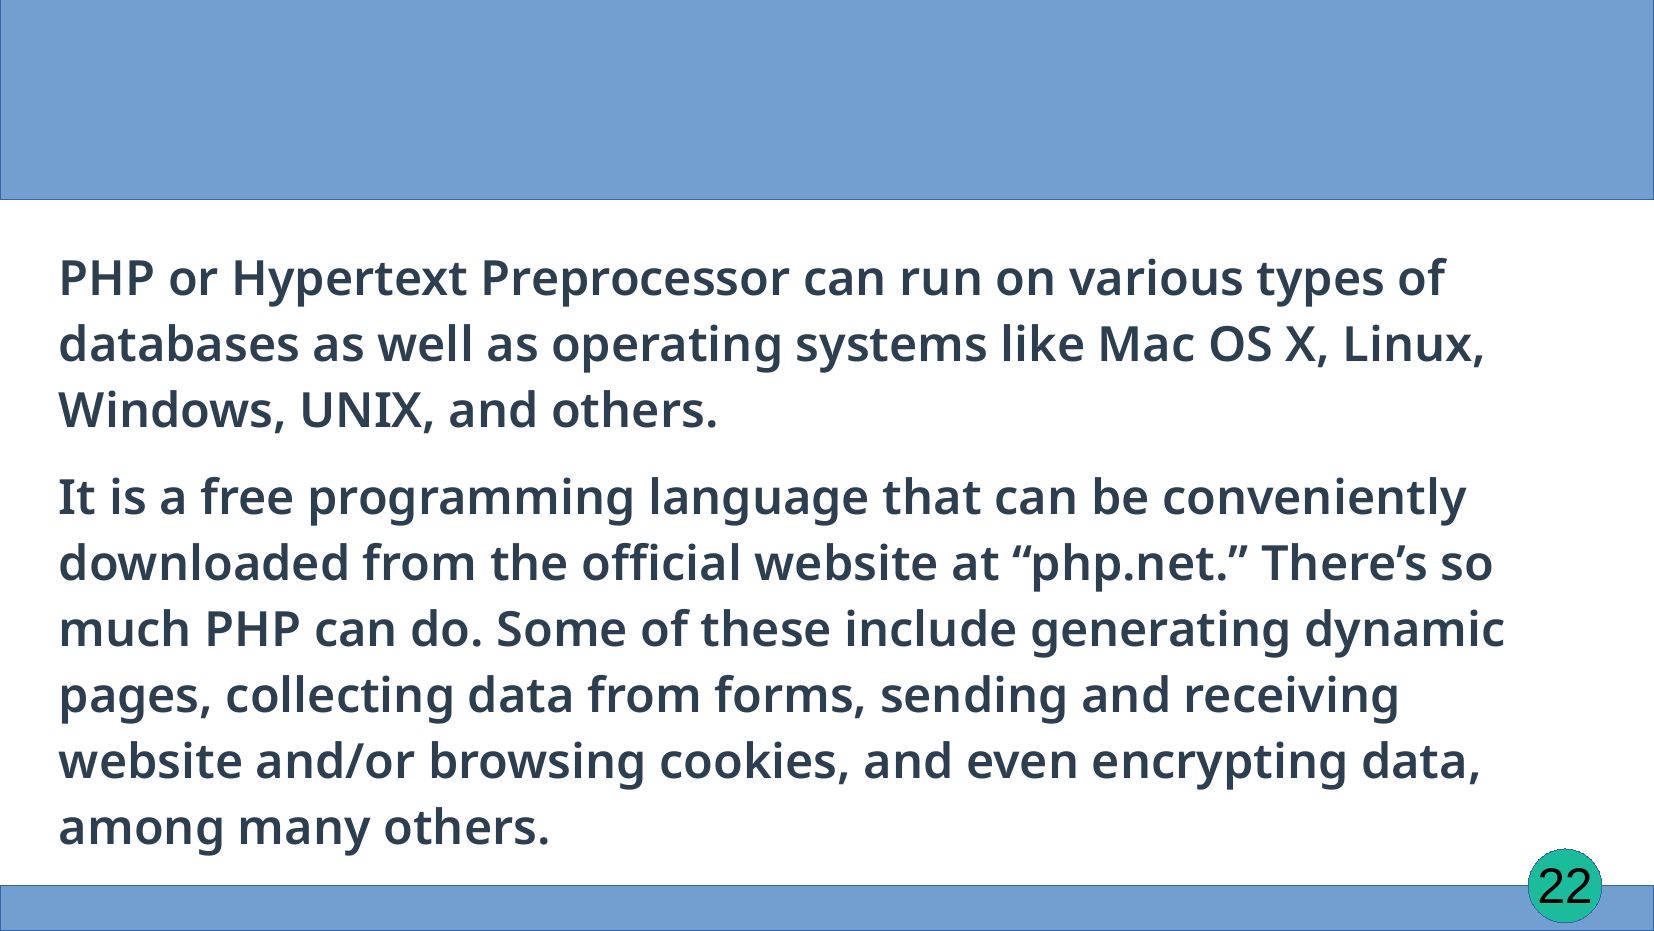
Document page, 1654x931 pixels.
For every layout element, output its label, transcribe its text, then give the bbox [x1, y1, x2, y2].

list PHP or Hypertext Preprocessor can run on various types of databases as well as operating systems like Mac OS X, Linux, Windows, UNIX, and others. It is a free programming language that can be conveniently downloaded from the official website at “php.net.” There’s so much PHP can do. Some of these include generating dynamic pages, collecting data from forms, sending and receiving website and/or browsing cookies, and even encrypting data, among many others. [59, 243, 1595, 864]
